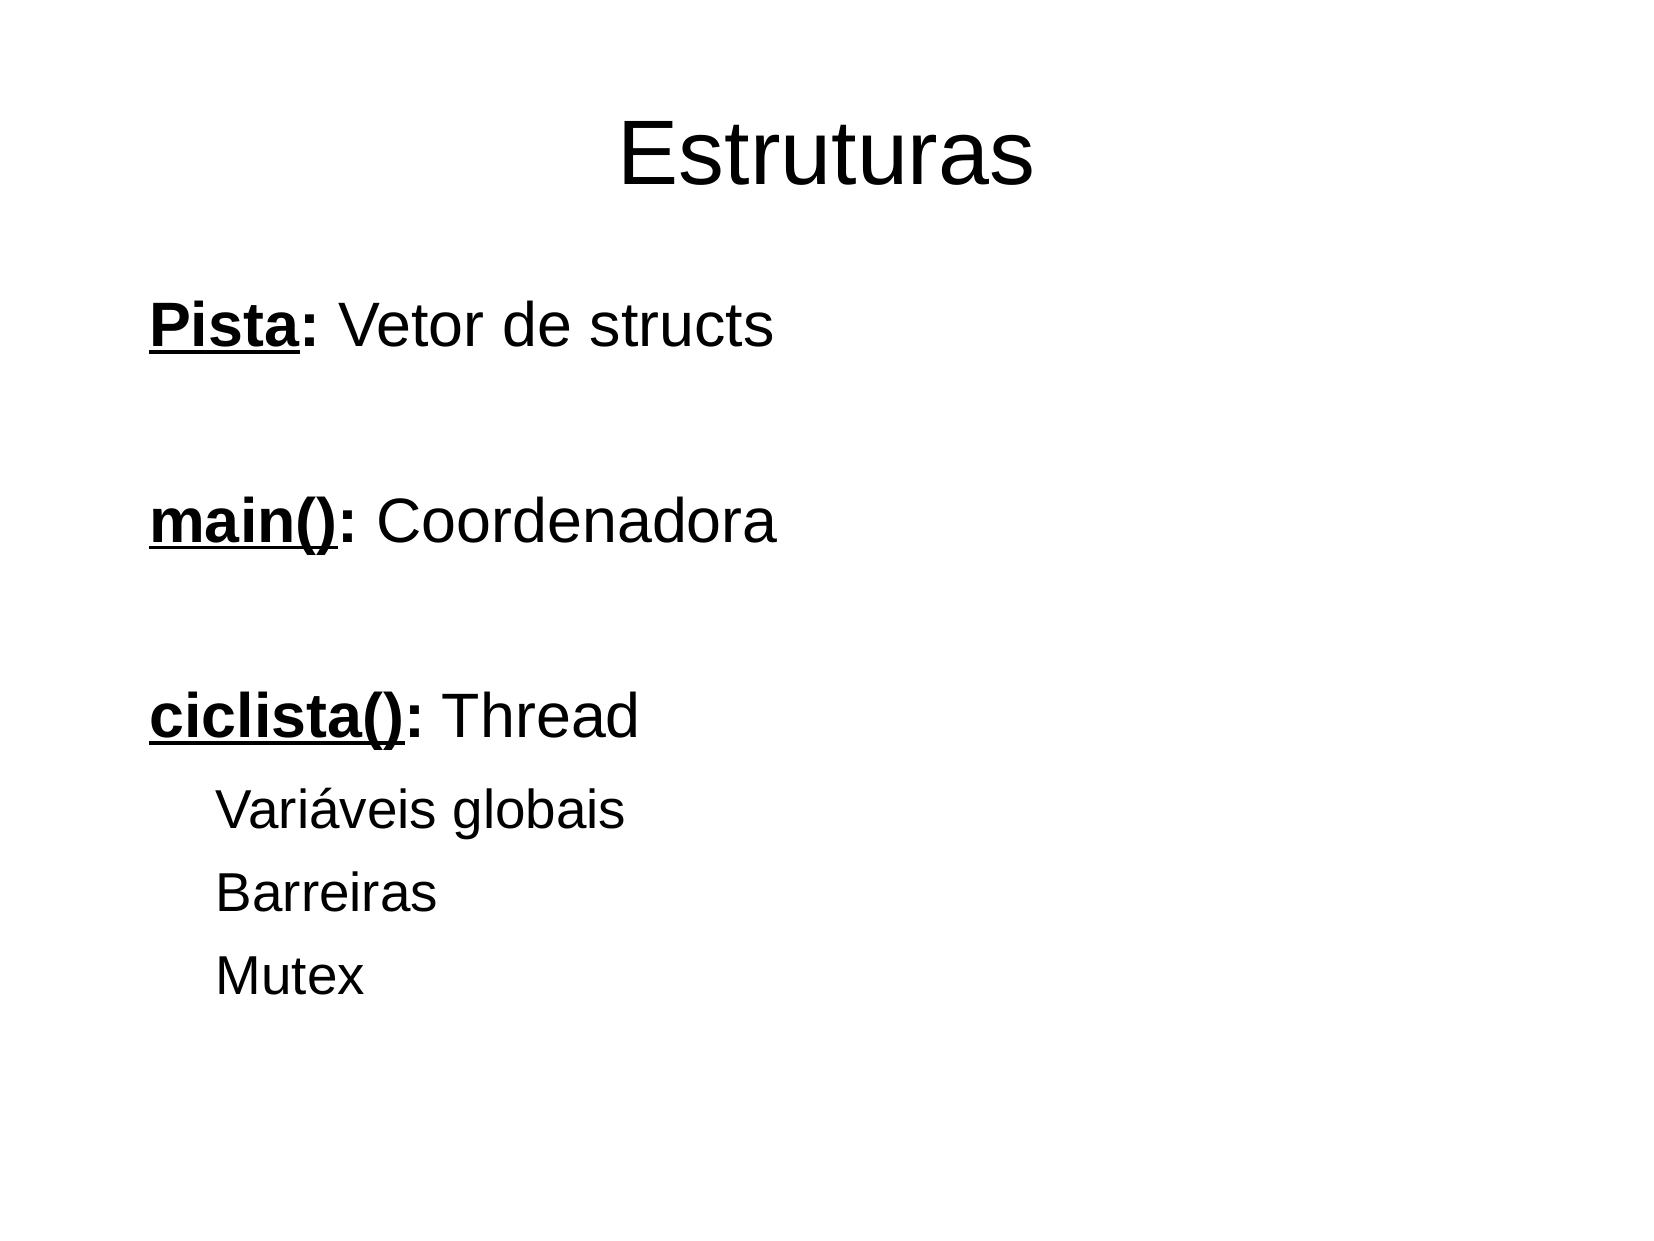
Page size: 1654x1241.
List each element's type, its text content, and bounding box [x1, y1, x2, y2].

title Estruturas [82, 49, 1571, 257]
list Pista: Vetor de structs main(): Coordenadora ciclista(): Thread Variáveis globais Barreiras Mutex [82, 290, 1571, 1010]
